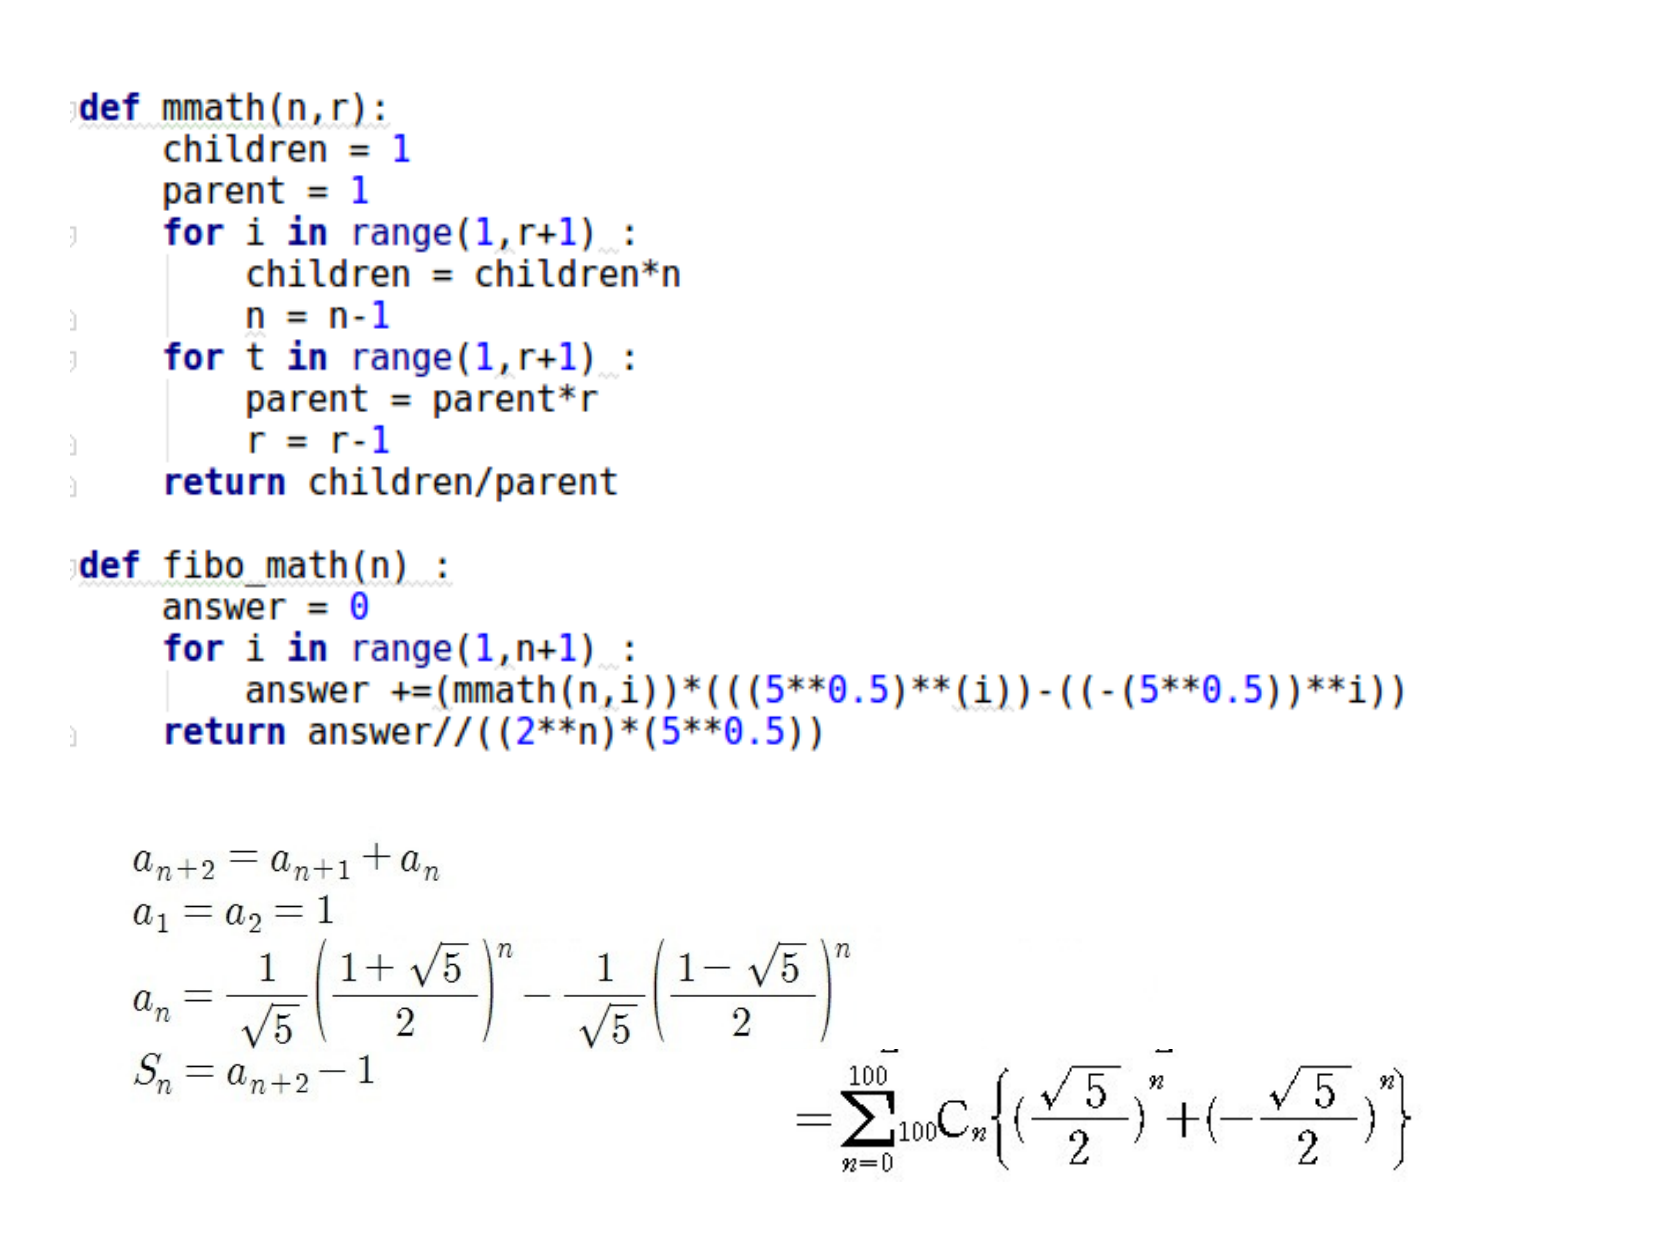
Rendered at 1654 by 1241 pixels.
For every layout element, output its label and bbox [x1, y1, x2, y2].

picture [70, 70, 1456, 768]
picture [106, 826, 1459, 1182]
